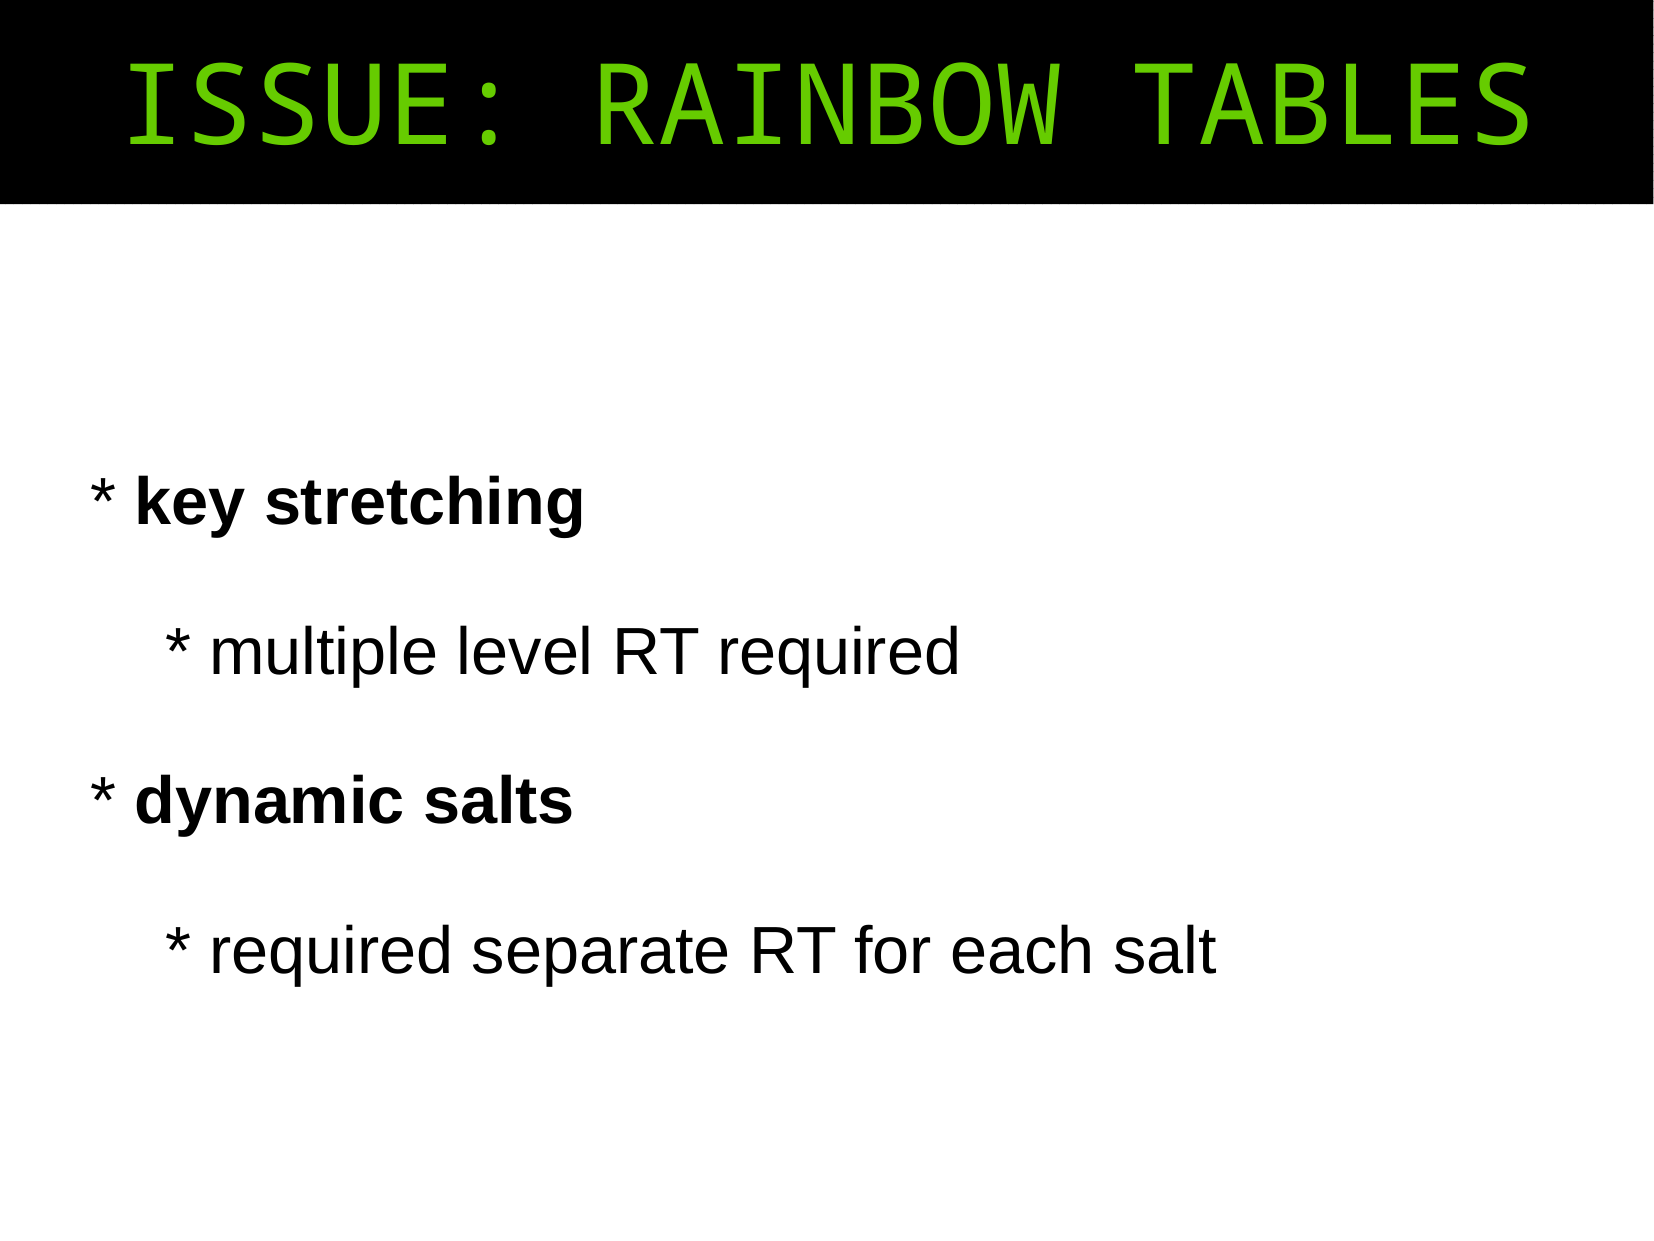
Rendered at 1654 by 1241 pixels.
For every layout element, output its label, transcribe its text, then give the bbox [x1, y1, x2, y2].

subtitle * key stretching * multiple level RT required * dynamic salts * required separate RT for each salt [90, 305, 1621, 1146]
title ISSUE: RAINBOW TABLES [0, 0, 1654, 205]
